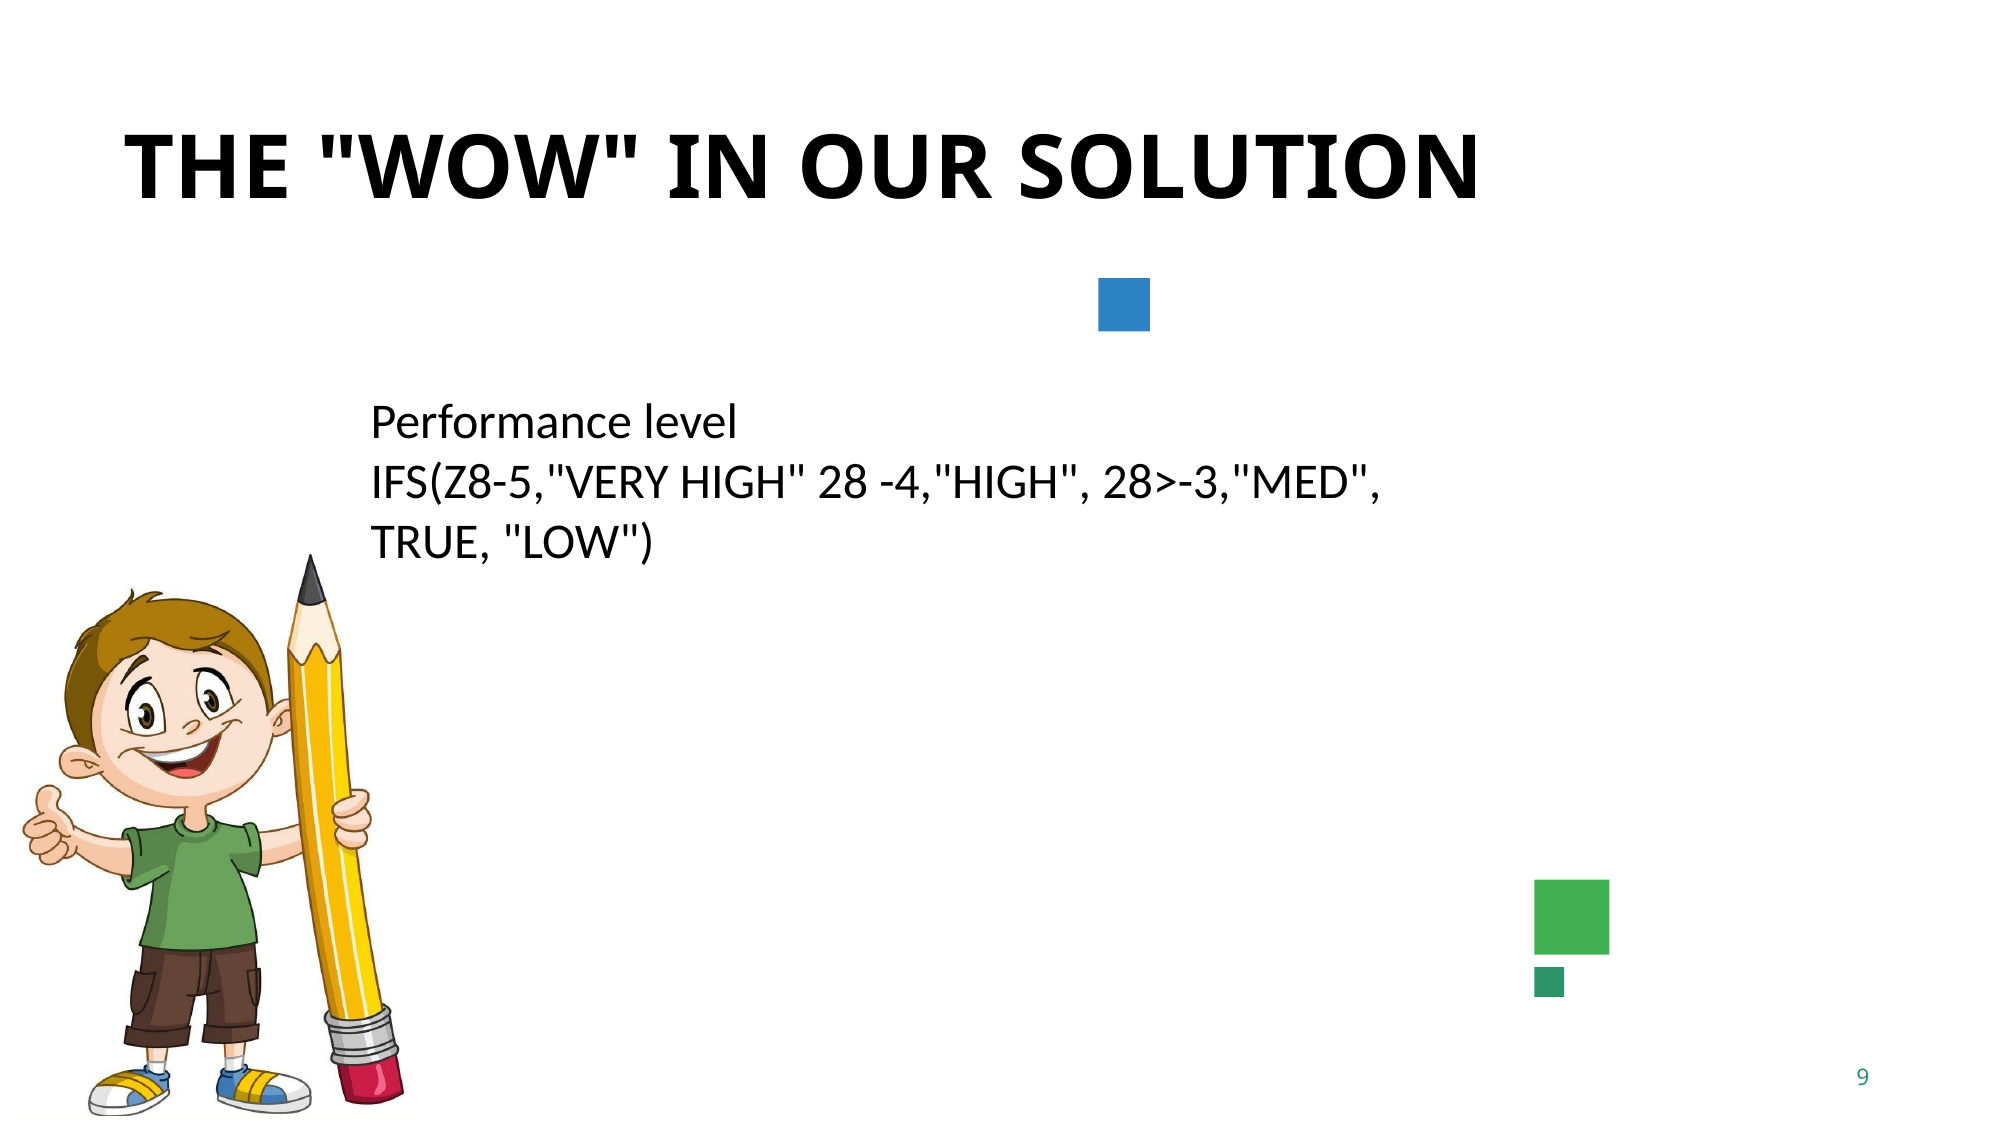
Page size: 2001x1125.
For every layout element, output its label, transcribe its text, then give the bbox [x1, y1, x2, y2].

text_box Performance level IFS(Z8-5,"VERY HIGH" 28 -4,"HIGH", 28>-3,"MED", TRUE, "LOW") [355, 380, 1595, 578]
title THE "WOW" IN OUR SOLUTION [121, 107, 1513, 218]
text_box [1098, 278, 1150, 332]
text_box [1534, 879, 1610, 955]
text_box [1534, 967, 1565, 997]
picture [10, 554, 416, 1116]
text_box 9 [1849, 1061, 1888, 1094]
